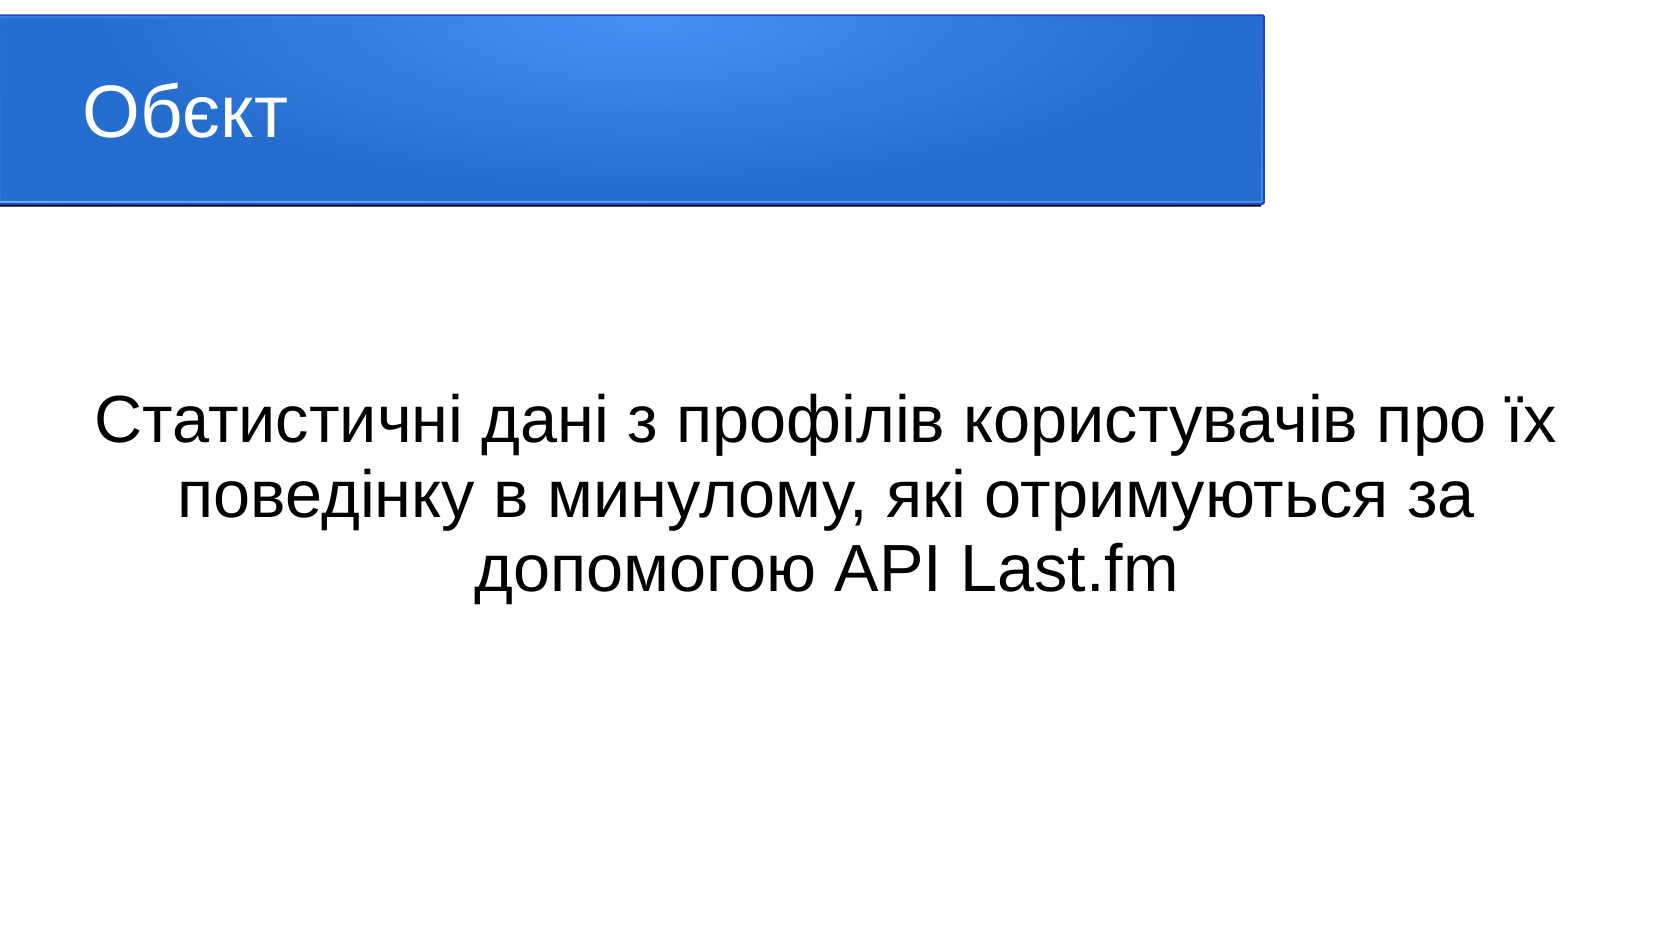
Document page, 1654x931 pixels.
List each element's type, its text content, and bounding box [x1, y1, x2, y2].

list Cтатистичні дані з профілів користувачів про їх поведінку в минулому, які отримуються за допомогою API Last.fm [82, 224, 1571, 764]
title Обєкт [82, 35, 1235, 189]
